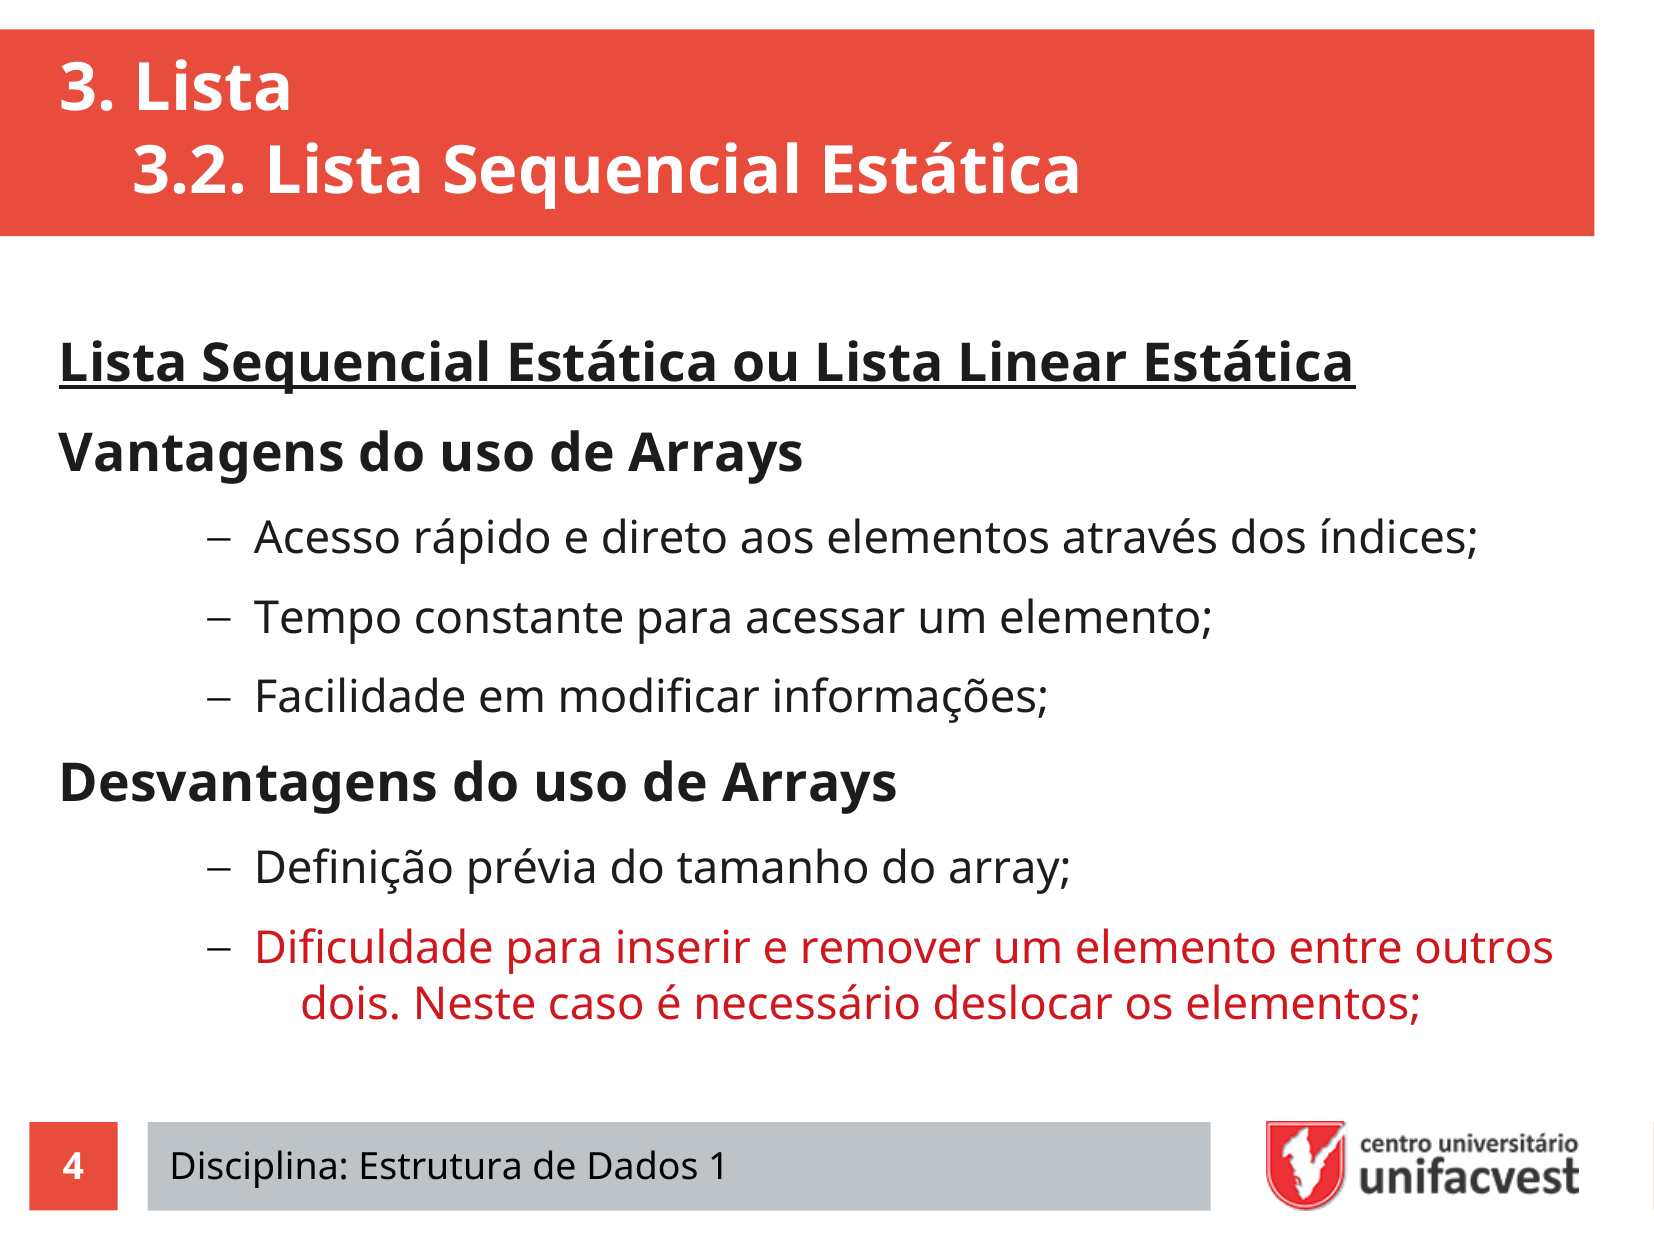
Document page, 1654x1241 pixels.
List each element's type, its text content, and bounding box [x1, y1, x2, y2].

list Lista Sequencial Estática ou Lista Linear Estática Vantagens do uso de Arrays Acesso rápido e direto aos elementos através dos índices; Tempo constante para acessar um elemento; Facilidade em modificar informações; Desvantagens do uso de Arrays Definição prévia do tamanho do array; Dificuldade para inserir e remover um elemento entre outros dois. Neste caso é necessário deslocar os elementos; [59, 324, 1566, 1093]
picture [1266, 1121, 1579, 1211]
text_box Disciplina: Estrutura de Dados 1 [154, 1132, 1205, 1196]
text_box [1238, 1120, 1654, 1212]
title 3. Lista 3.2. Lista Sequencial Estática [59, 59, 1595, 207]
